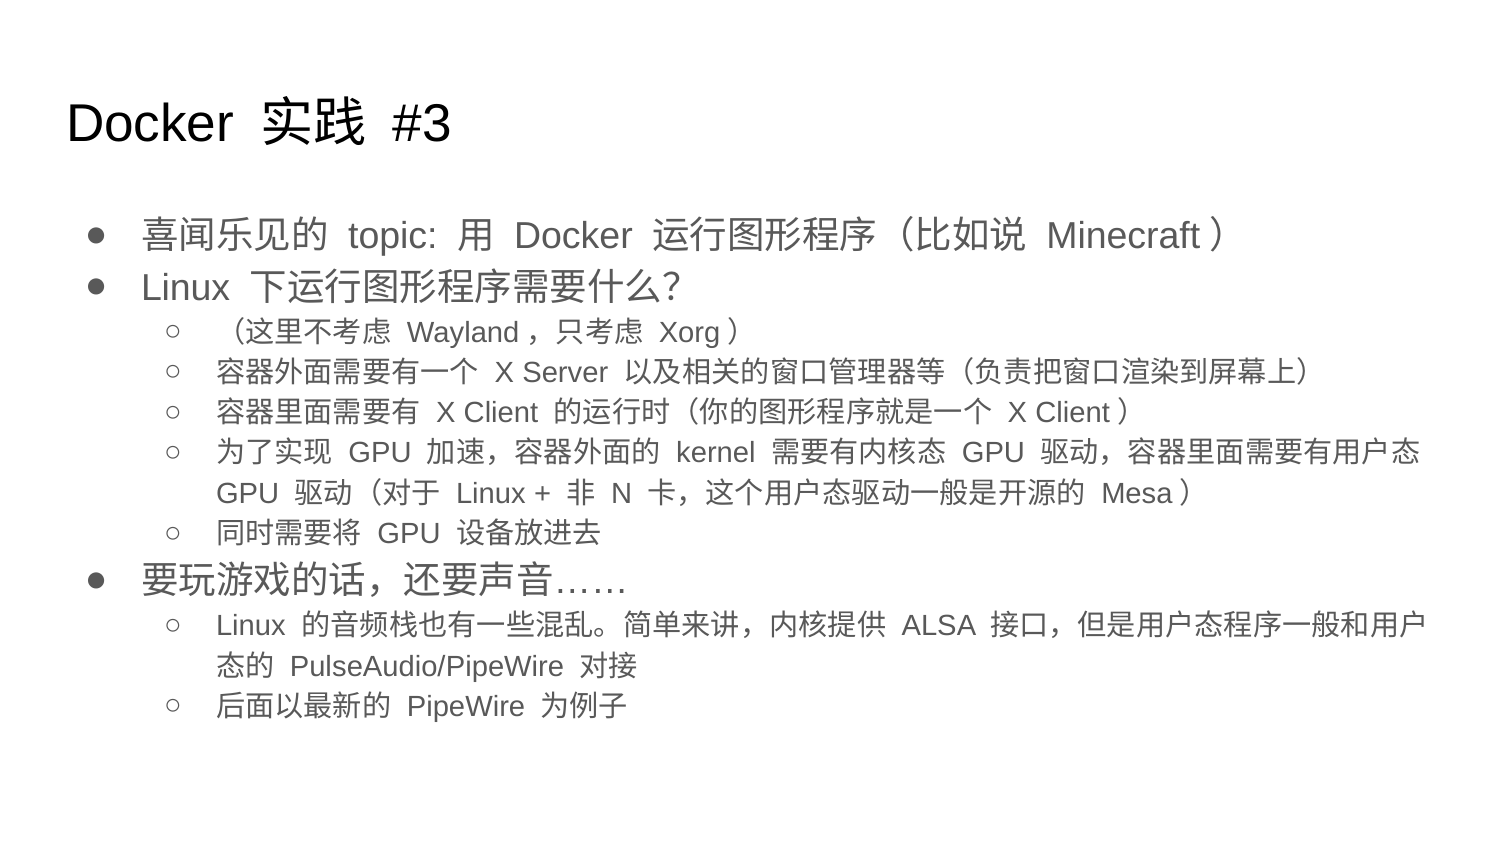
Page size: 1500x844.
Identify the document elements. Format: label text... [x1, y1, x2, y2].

list 喜闻乐见的 topic: 用 Docker 运行图形程序（比如说 Minecraft） Linux 下运行图形程序需要什么？ （这里不考虑 Wayland，只考虑 Xorg） 容器外面需要有一个 X Server 以及相关的窗口管理器等（负责把窗口渲染到屏幕上） 容器里面需要有 X Client 的运行时（你的图形程序就是一个 X Client） 为了实现 GPU 加速，容器外面的 kernel 需要有内核态 GPU 驱动，容器里面需要有用户态 GPU 驱动（对于 Linux + 非 N 卡，这个用户态驱动一般是开源的 Mesa） 同时需要将 GPU 设备放进去 要玩游戏的话，还要声音…… Linux 的音频栈也有一些混乱。简单来讲，内核提供 ALSA 接口，但是用户态程序一般和用户态的 PulseAudio/PipeWire 对接 后面以最新的 PipeWire 为例子 [51, 189, 1449, 818]
title Docker 实践 #3 [51, 72, 1449, 167]
